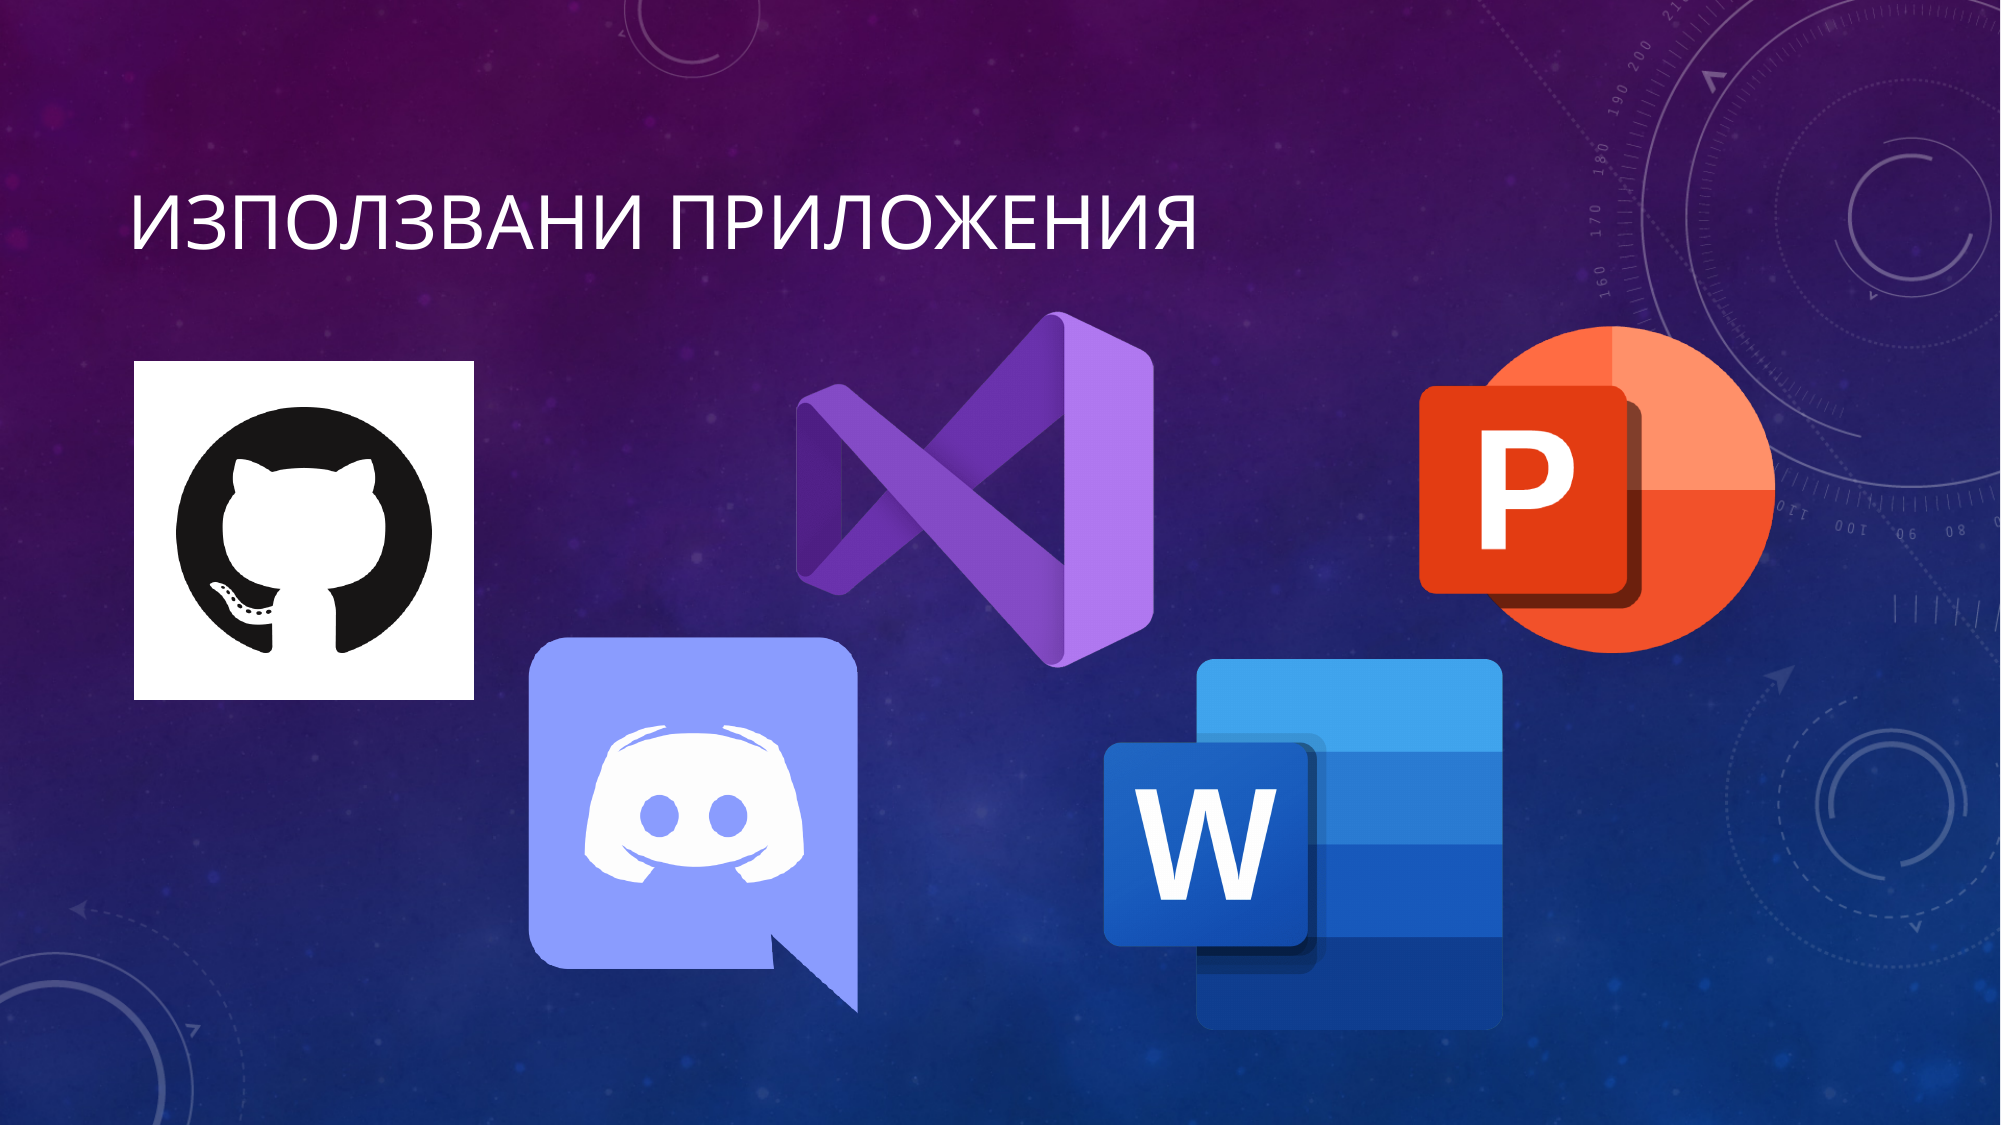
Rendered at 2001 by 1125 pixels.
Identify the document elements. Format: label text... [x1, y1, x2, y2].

picture [134, 271, 1888, 1045]
title Използвани приложения [112, 99, 1775, 339]
